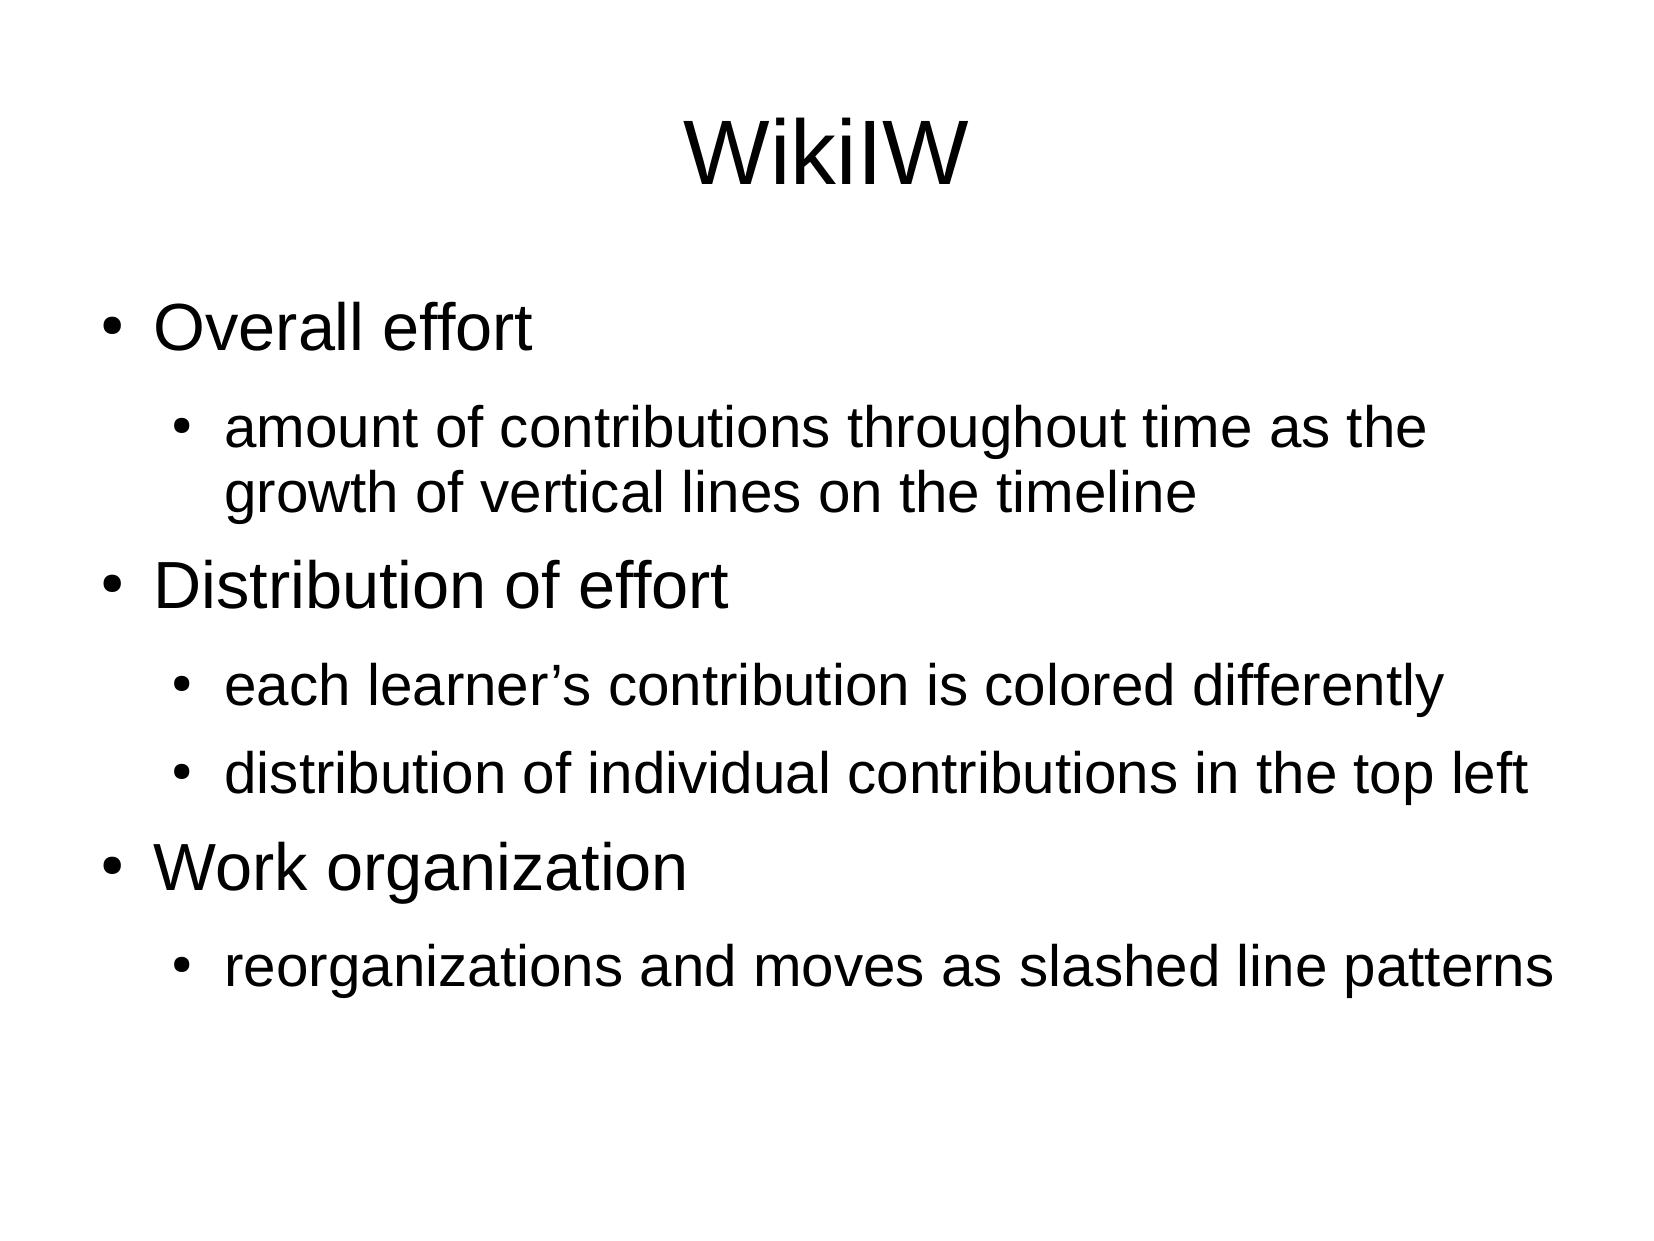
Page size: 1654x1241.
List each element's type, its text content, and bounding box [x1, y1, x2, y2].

list Overall effort amount of contributions throughout time as the growth of vertical lines on the timeline Distribution of effort each learner’s contribution is colored differently distribution of individual contributions in the top left Work organization reorganizations and moves as slashed line patterns [82, 290, 1571, 1109]
title WikiIW [82, 49, 1571, 257]
